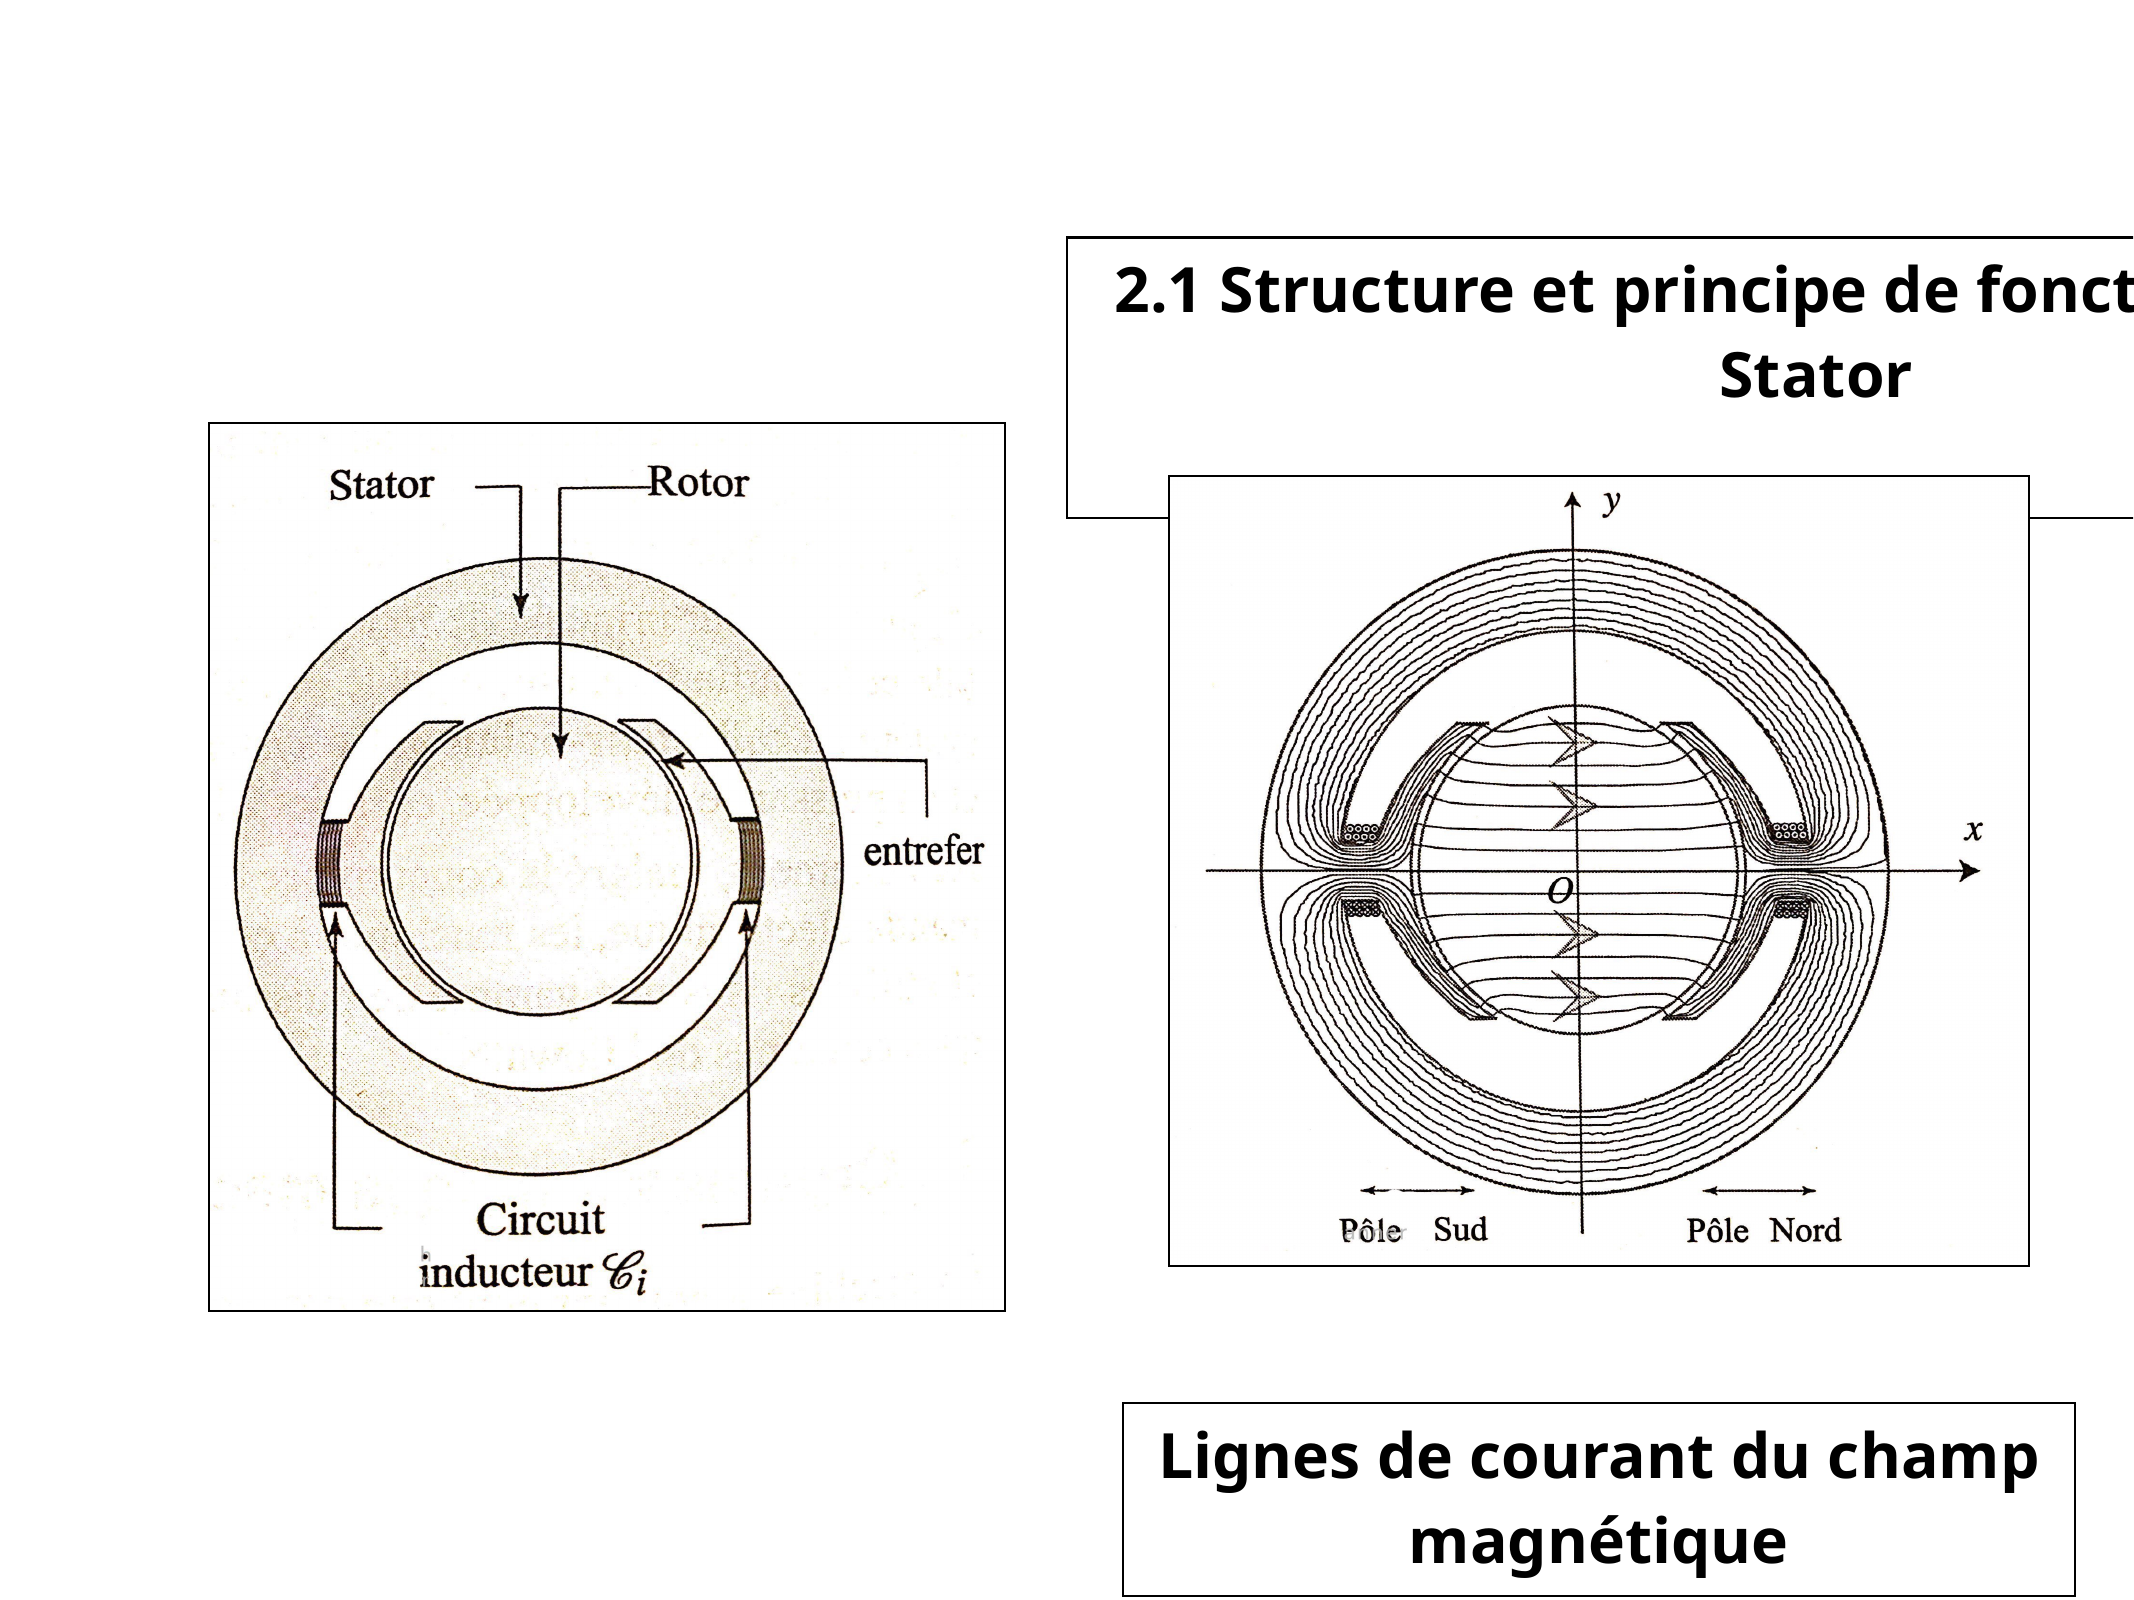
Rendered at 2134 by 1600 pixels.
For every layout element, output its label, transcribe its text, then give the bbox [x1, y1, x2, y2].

text_box Lignes de courant du champ magnétique [1123, 1403, 2075, 1596]
picture [1170, 477, 2028, 1265]
picture [209, 423, 1005, 1310]
text_box 2.1 Structure et principe de fonctionnement. Stator [1066, 237, 2134, 519]
